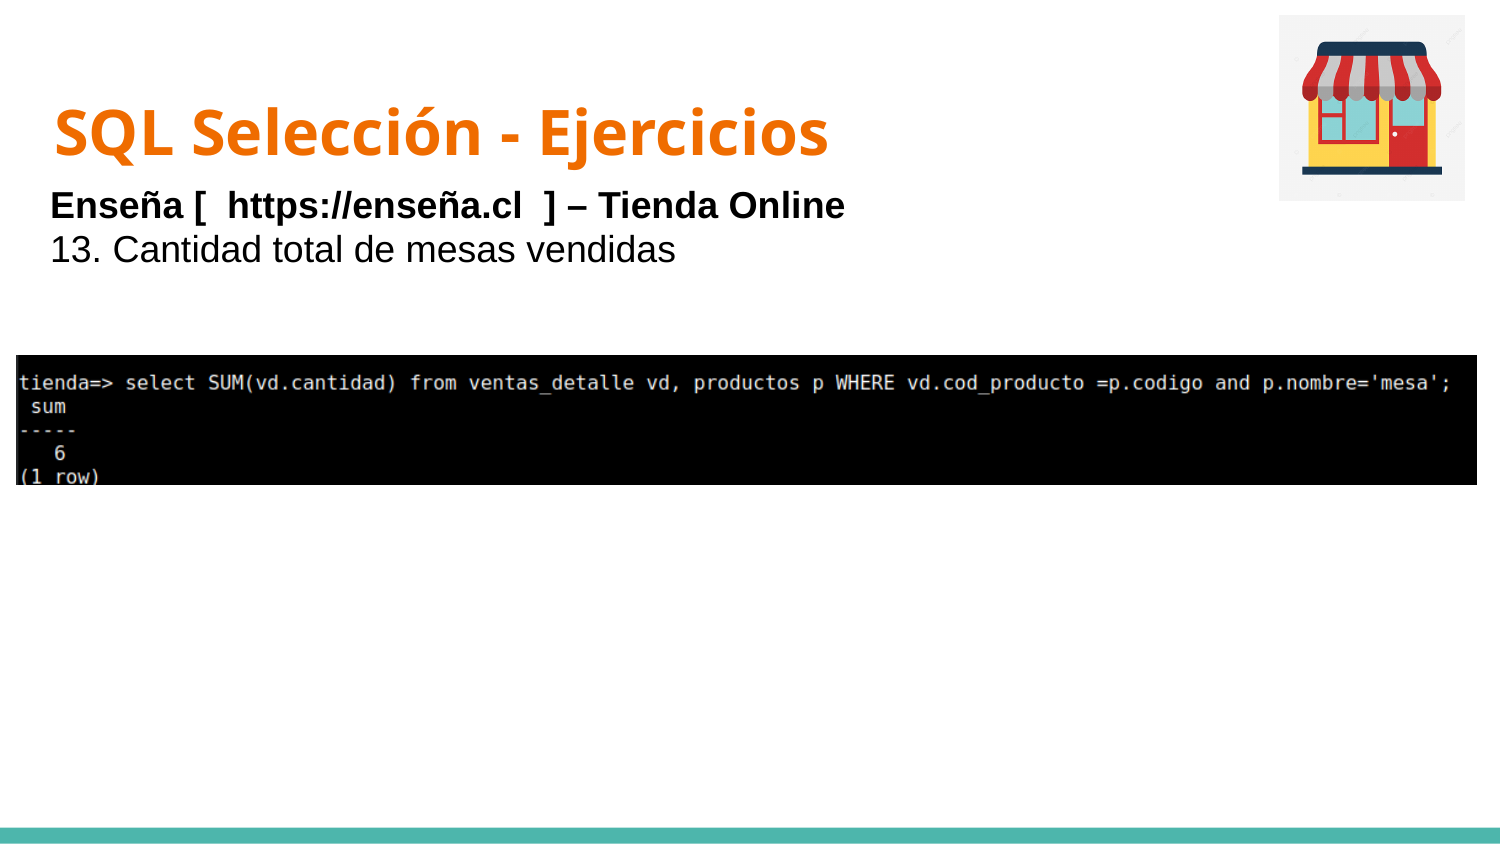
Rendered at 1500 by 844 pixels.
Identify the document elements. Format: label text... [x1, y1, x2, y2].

picture [16, 355, 1477, 485]
text_box Enseña [ https://enseña.cl ] – Tienda Online [35, 177, 1323, 220]
text_box 13. Cantidad total de mesas vendidas [35, 220, 1453, 320]
title SQL Selección - Ejercicios [39, 72, 1279, 177]
picture [1279, 15, 1465, 201]
